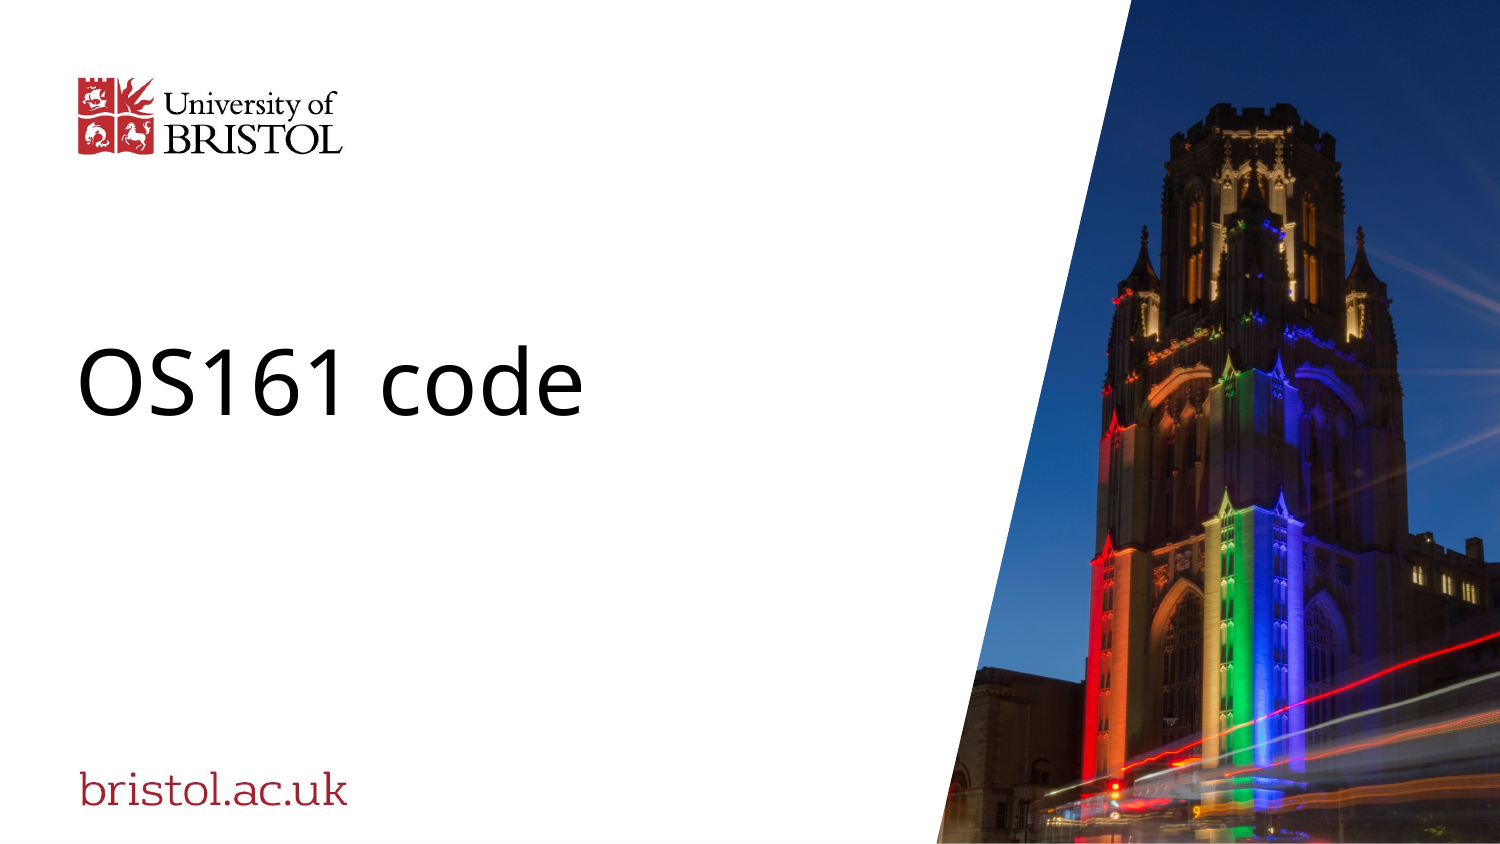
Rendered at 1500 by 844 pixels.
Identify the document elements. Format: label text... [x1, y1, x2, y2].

title OS161 code [60, 262, 924, 443]
